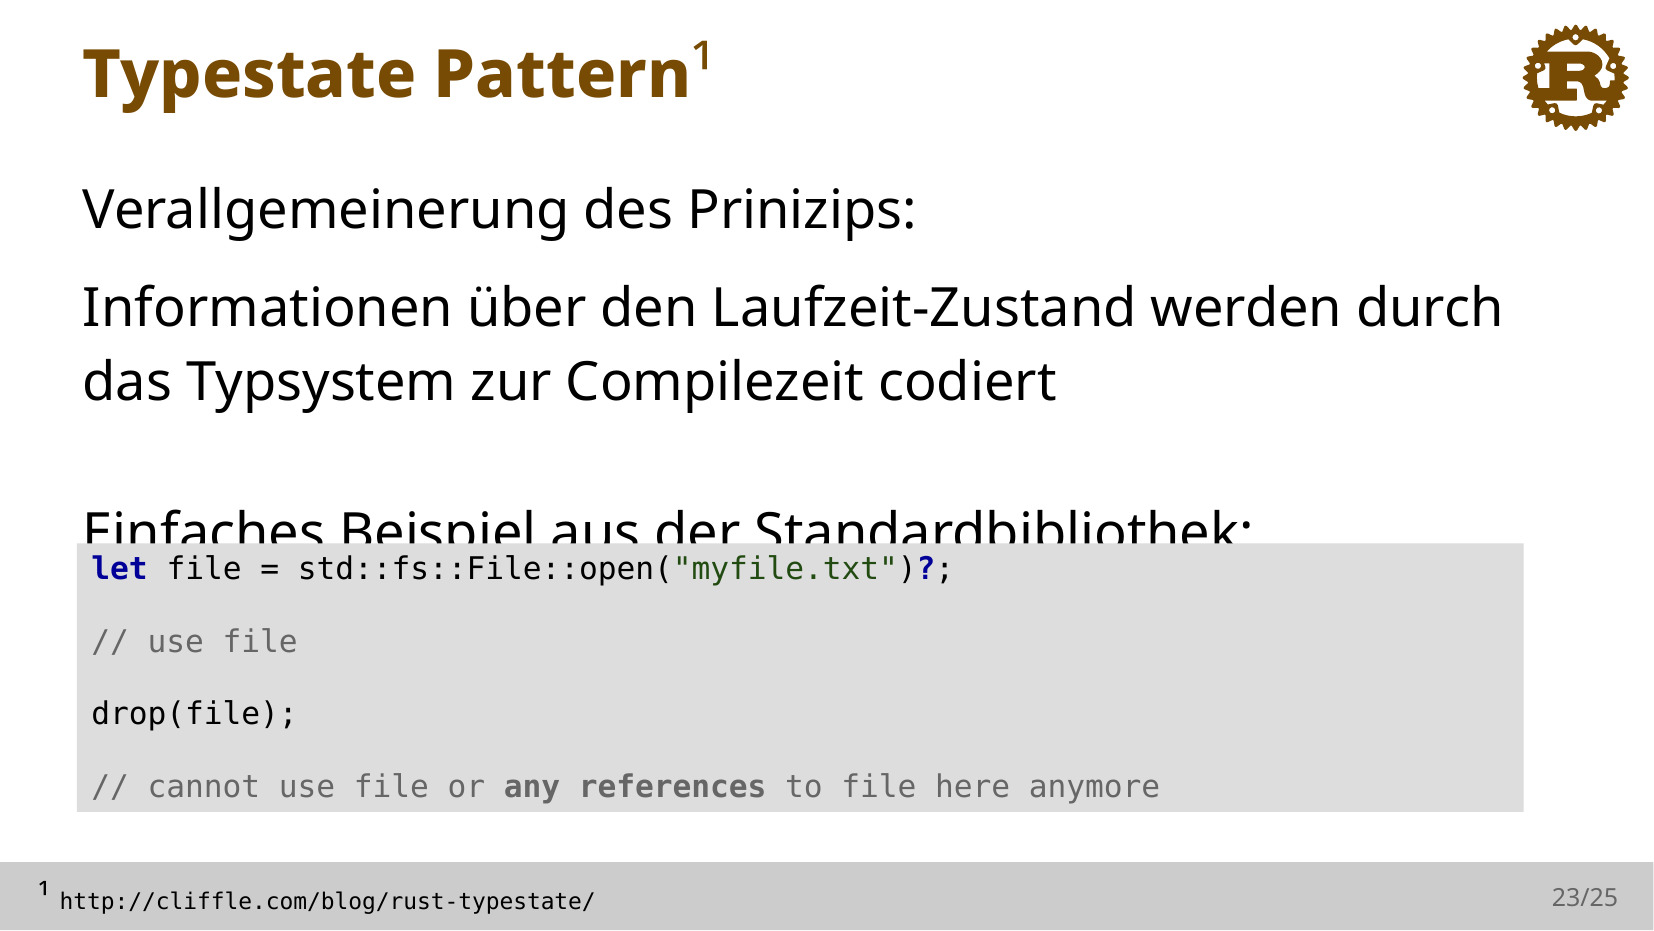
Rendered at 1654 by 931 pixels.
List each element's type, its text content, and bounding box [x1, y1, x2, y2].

title Typestate Pattern¹ [82, 25, 1512, 119]
text_box let file = std::fs::File::open("myfile.txt")?; // use file drop(file); // cannot use file or any references to file here anymore [76, 543, 1524, 812]
text_box ¹ http://cliffle.com/blog/rust-typestate/ [23, 862, 857, 923]
list Verallgemeinerung des Prinizips: Informationen über den Laufzeit-Zustand werden durch das Typsystem zur Compilezeit codiert Einfaches Beispiel aus der Standardbibliothek: [82, 170, 1571, 804]
